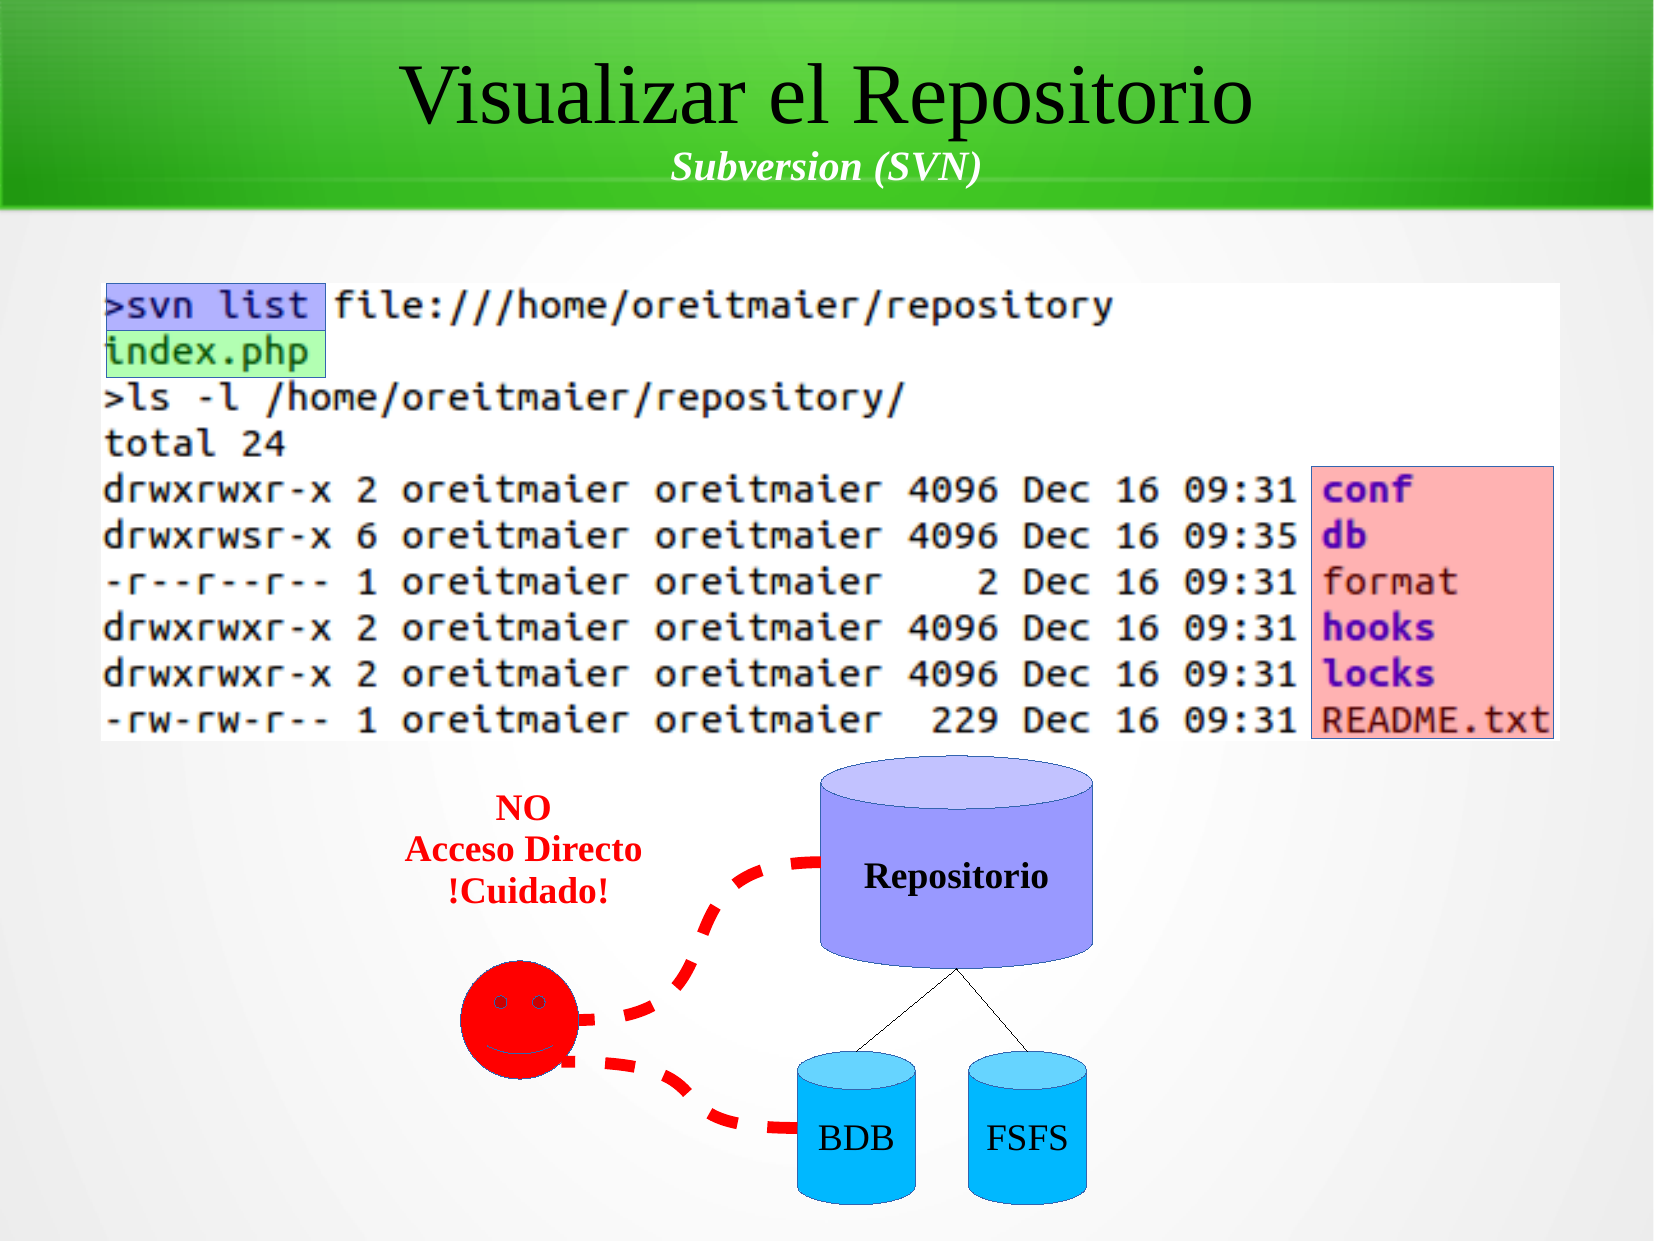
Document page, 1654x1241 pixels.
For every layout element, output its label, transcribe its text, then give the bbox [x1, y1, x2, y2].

picture [0, 0, 1654, 1241]
text_box [1311, 466, 1554, 739]
text_box [460, 960, 579, 1080]
title Visualizar el Repositorio Subversion (SVN) [82, 46, 1571, 190]
text_box NO Acceso Directo !Cuidado! [389, 779, 668, 920]
text_box Repositorio [820, 783, 1093, 969]
text_box FSFS [968, 1072, 1087, 1205]
text_box [106, 283, 326, 378]
text_box BDB [797, 1072, 916, 1205]
